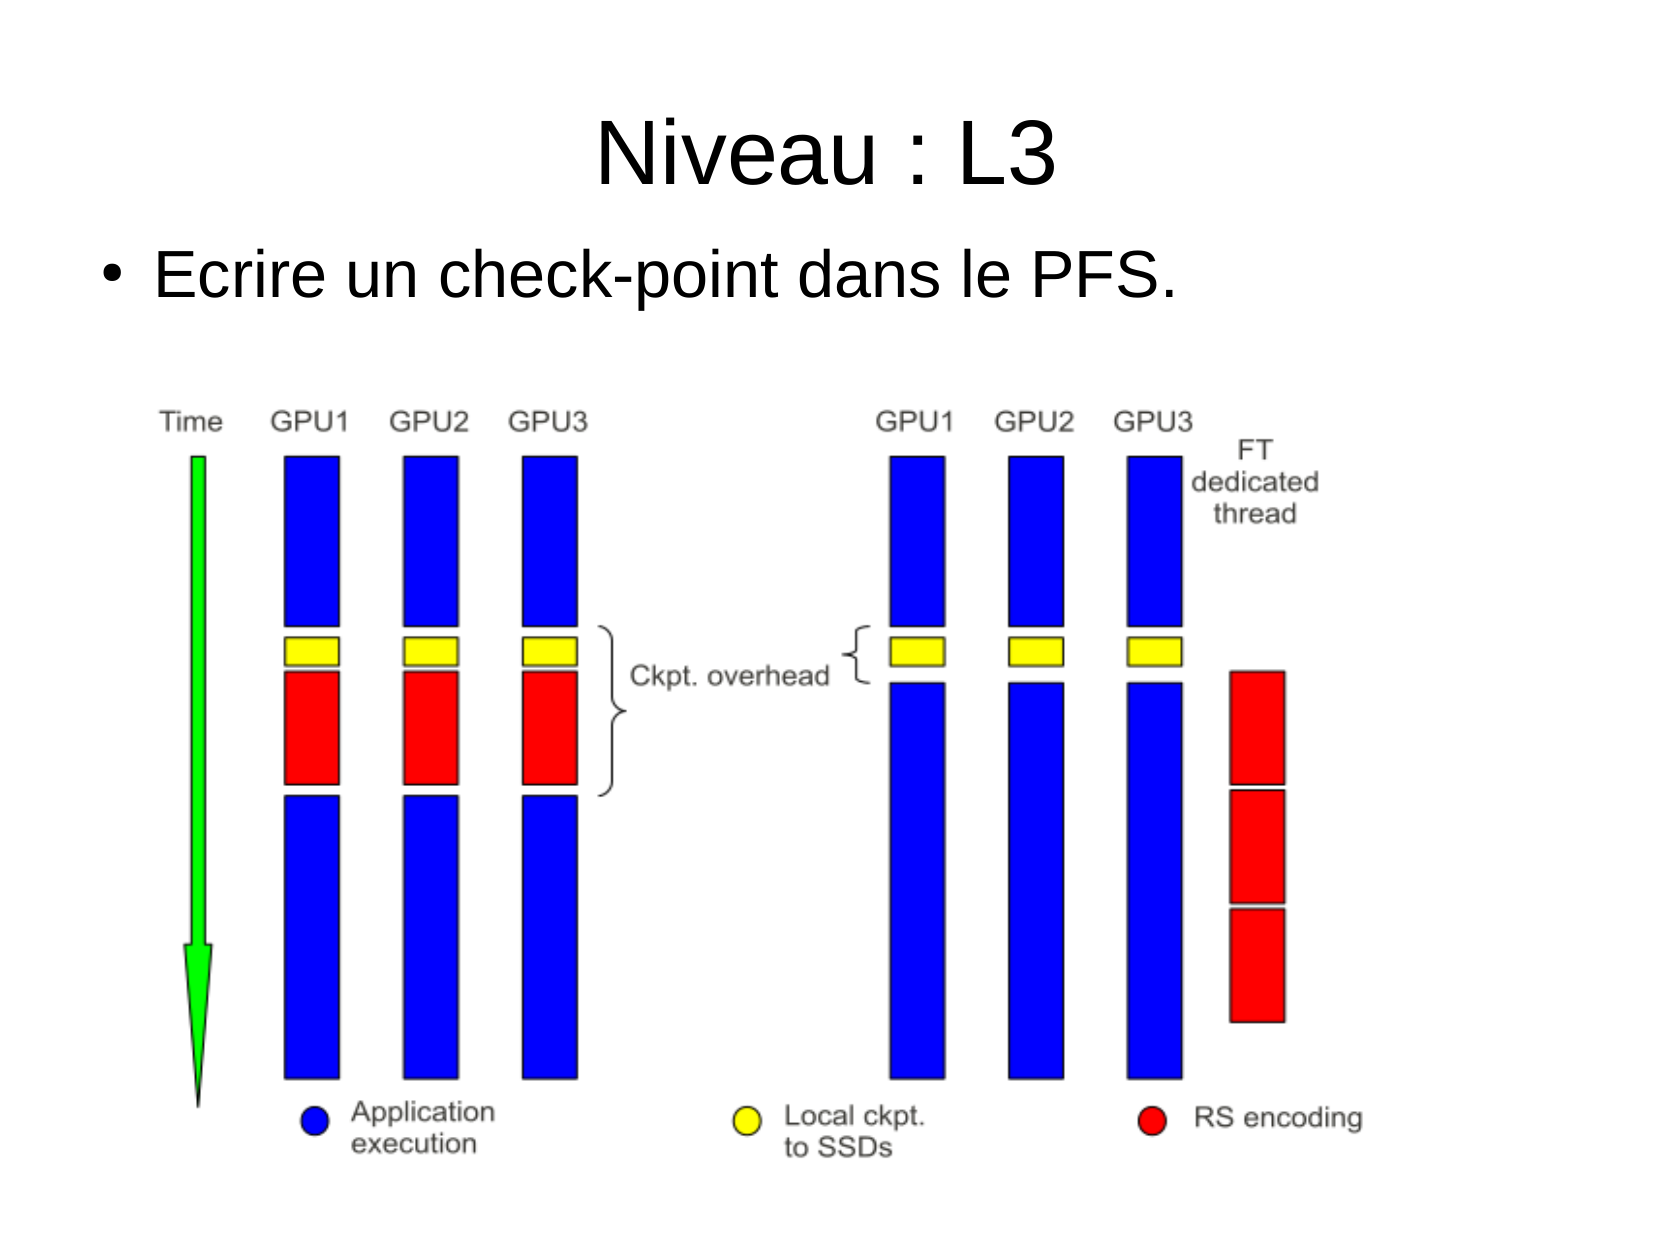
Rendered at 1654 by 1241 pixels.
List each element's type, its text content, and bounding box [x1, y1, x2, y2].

title Niveau : L3 [82, 49, 1571, 257]
picture [106, 342, 1394, 1241]
list Ecrire un check-point dans le PFS. [82, 237, 1538, 957]
